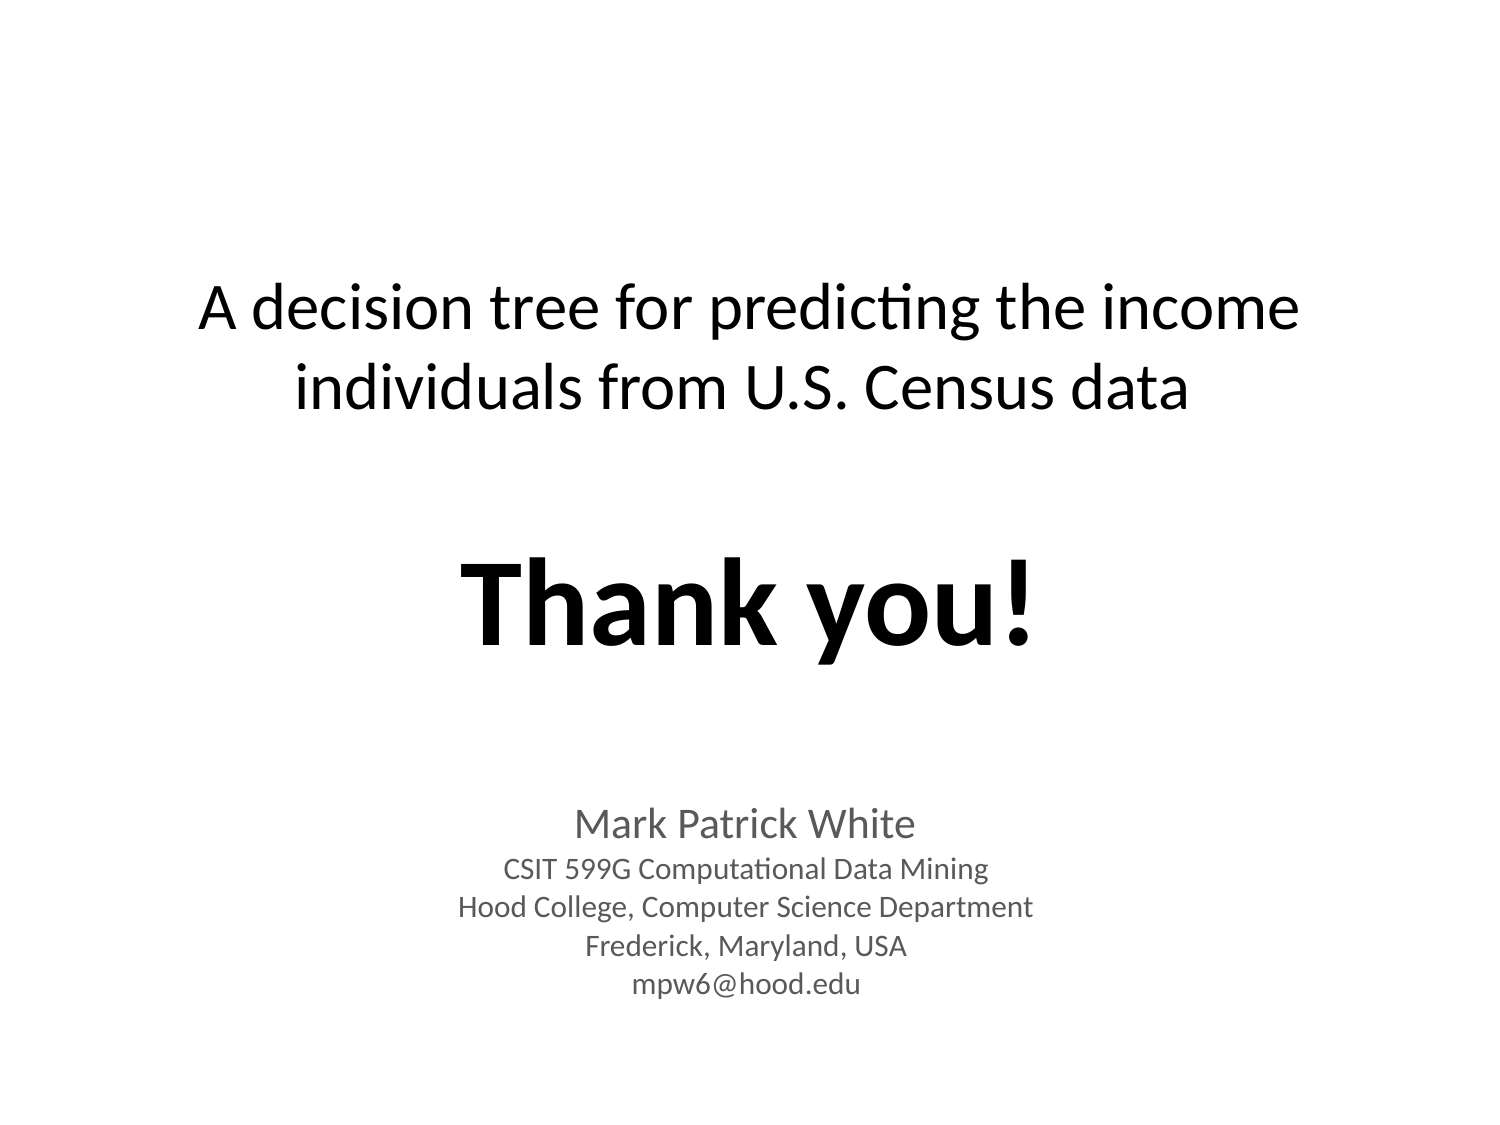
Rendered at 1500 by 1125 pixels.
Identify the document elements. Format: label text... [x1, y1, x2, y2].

title A decision tree for predicting the income individuals from U.S. Census data [112, 174, 1388, 425]
subtitle Mark Patrick White CSIT 599G Computational Data Mining Hood College, Computer Science Department Frederick, Maryland, USA mpw6@hood.edu [225, 750, 1276, 1013]
text_box Thank you! [75, 512, 1426, 638]
